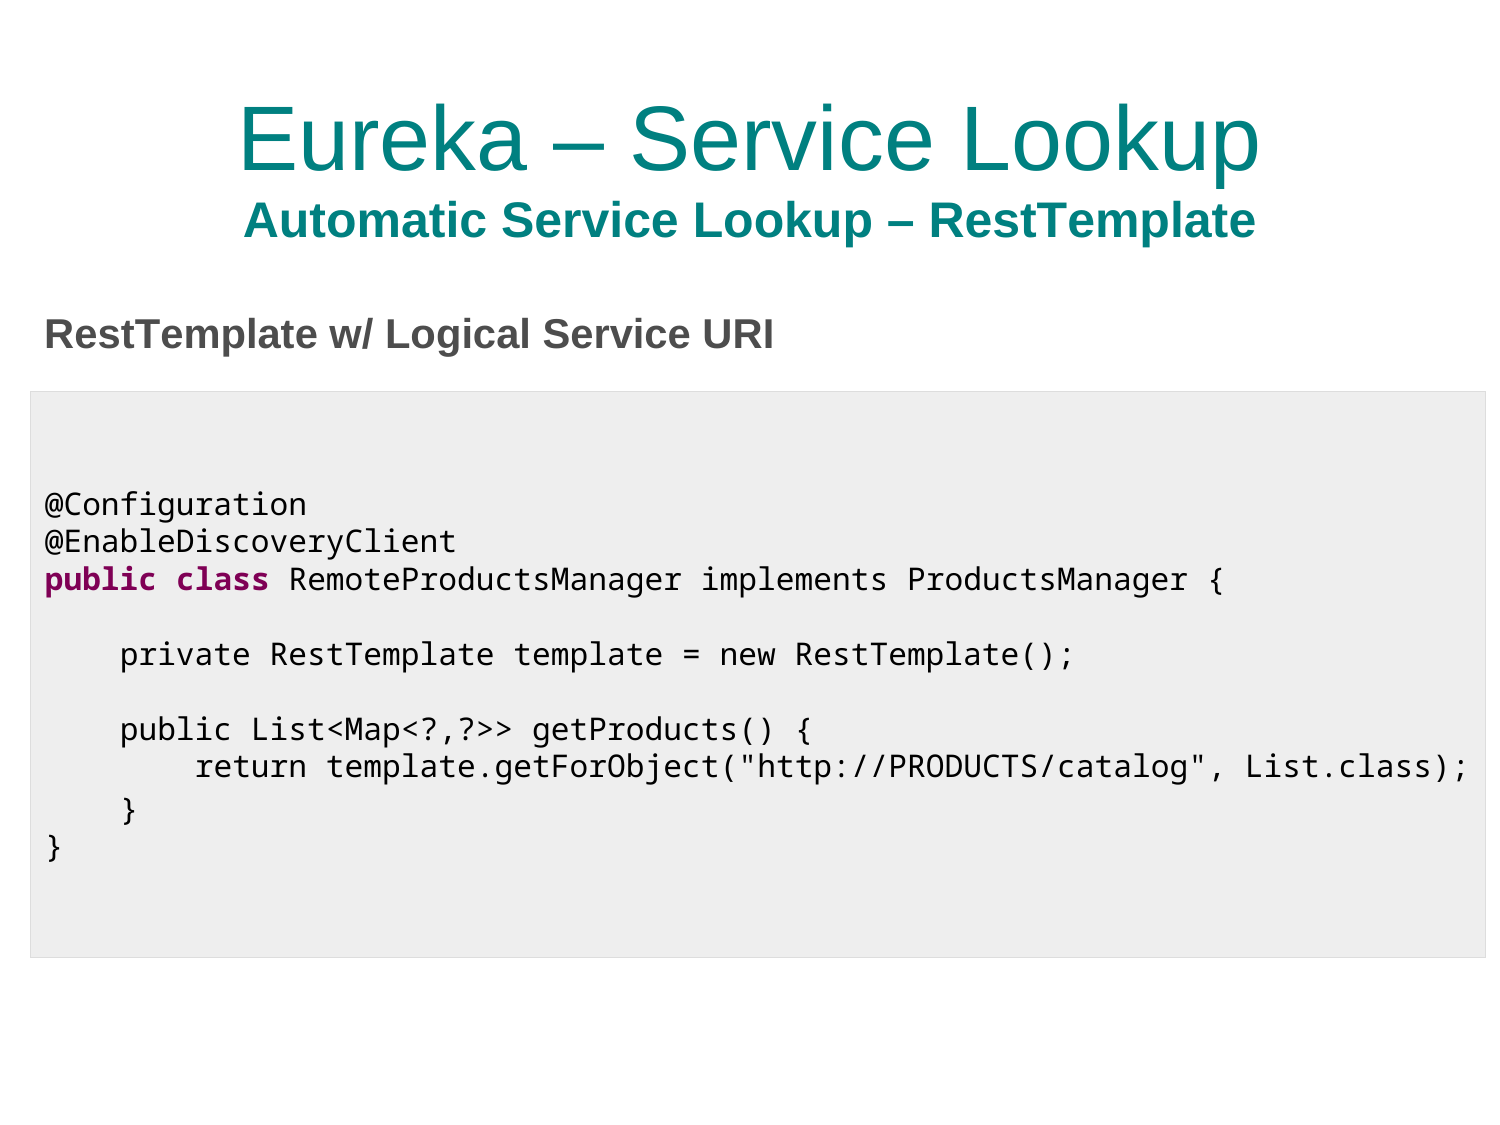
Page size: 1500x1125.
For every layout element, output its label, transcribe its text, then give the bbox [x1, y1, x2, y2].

text_box RestTemplate w/ Logical Service URI [29, 299, 1171, 375]
text_box Automatic Service Lookup – RestTemplate [0, 180, 1500, 255]
text_box @Configuration @EnableDiscoveryClient public class RemoteProductsManager implements ProductsManager { private RestTemplate template = new RestTemplate(); public List<Map<?,?>> getProducts() { return template.getForObject("http://PRODUCTS/catalog", List.class); } } [30, 391, 1486, 958]
title Eureka – Service Lookup [75, 44, 1425, 180]
